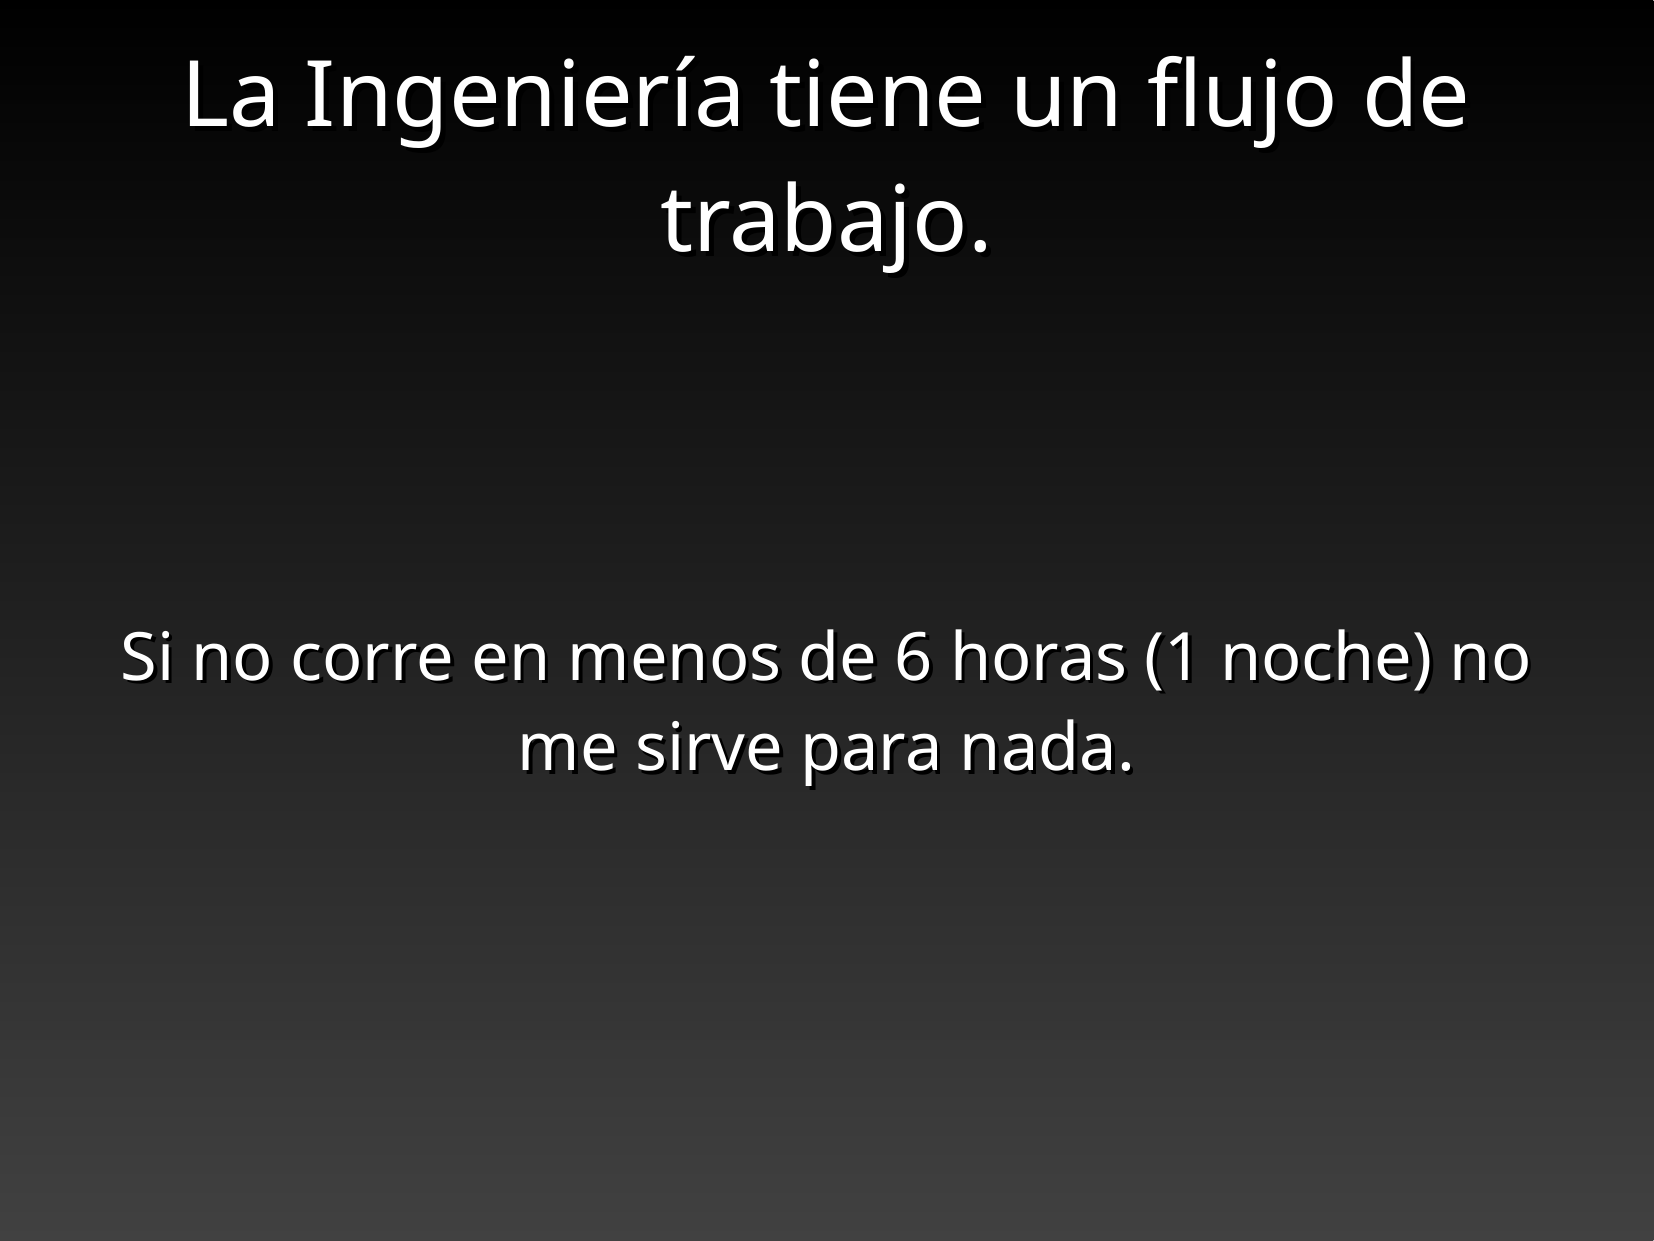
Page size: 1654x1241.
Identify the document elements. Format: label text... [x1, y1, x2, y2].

subtitle Si no corre en menos de 6 horas (1 noche) no me sirve para nada. [82, 297, 1571, 1102]
title La Ingeniería tiene un flujo de trabajo. [82, 45, 1571, 261]
